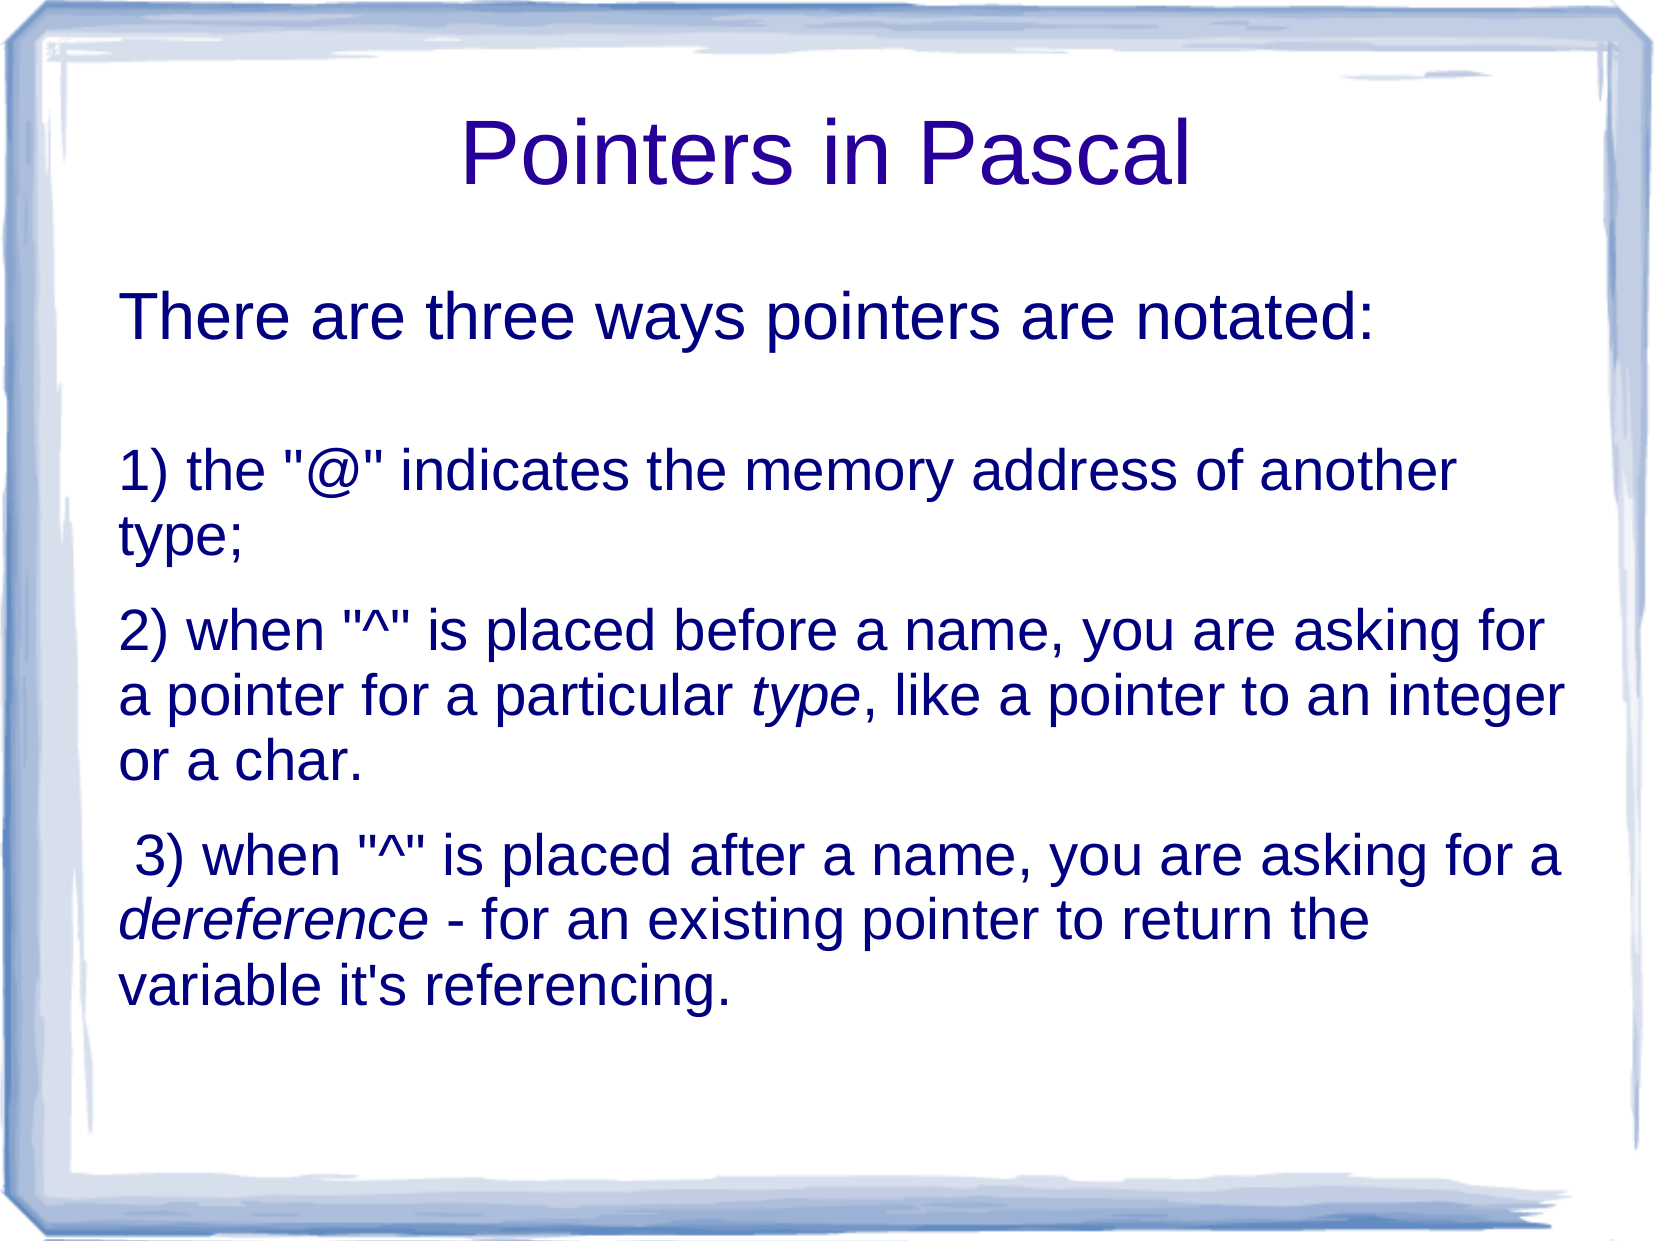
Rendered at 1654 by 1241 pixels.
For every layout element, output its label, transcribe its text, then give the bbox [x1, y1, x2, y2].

title Pointers in Pascal [82, 56, 1571, 250]
picture [0, 0, 1654, 1241]
list There are three ways pointers are notated: 1) the "@" indicates the memory address of another type; 2) when "^" is placed before a name, you are asking for a pointer for a particular type, like a pointer to an integer or a char. 3) when "^" is placed after a name, you are asking for a dereference - for an existing pointer to return the variable it's referencing. [118, 278, 1571, 1016]
